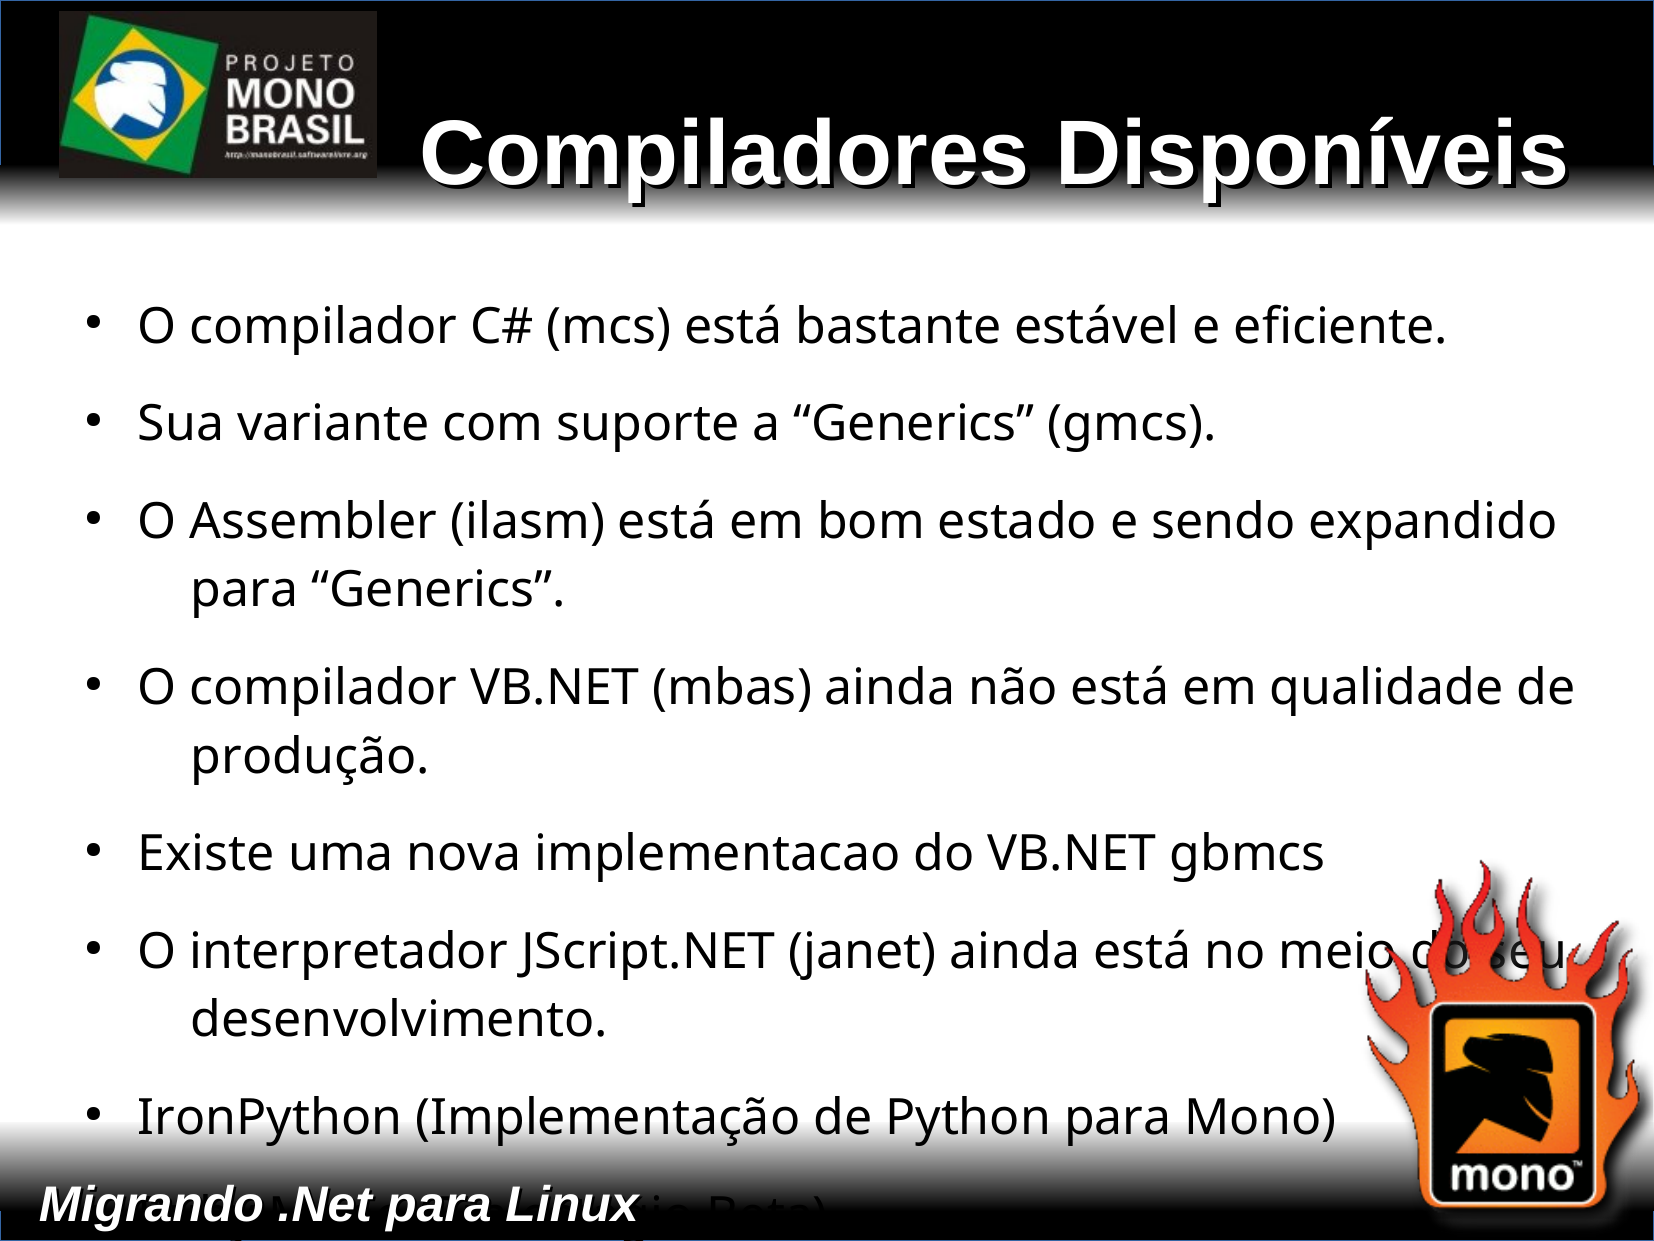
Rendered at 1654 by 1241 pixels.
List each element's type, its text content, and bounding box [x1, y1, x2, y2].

picture [59, 11, 377, 178]
title Compiladores Disponíveis [82, 49, 1571, 257]
text_box Migrando .Net para Linux [24, 1168, 546, 1241]
list O compilador C# (mcs) está bastante estável e eficiente. Sua variante com suporte a “Generics” (gmcs). O Assembler (ilasm) está em bom estado e sendo expandido para “Generics”. O compilador VB.NET (mbas) ainda não está em qualidade de produção. Existe uma nova implementacao do VB.NET gbmcs O interpretador JScript.NET (janet) ainda está no meio do seu desenvolvimento. IronPython (Implementação de Python para Mono) Ruby Mono (Em estagio Beta) PHP4Mono – Compilador PHP para Mono [49, 289, 1630, 1227]
picture [1302, 805, 1654, 1241]
